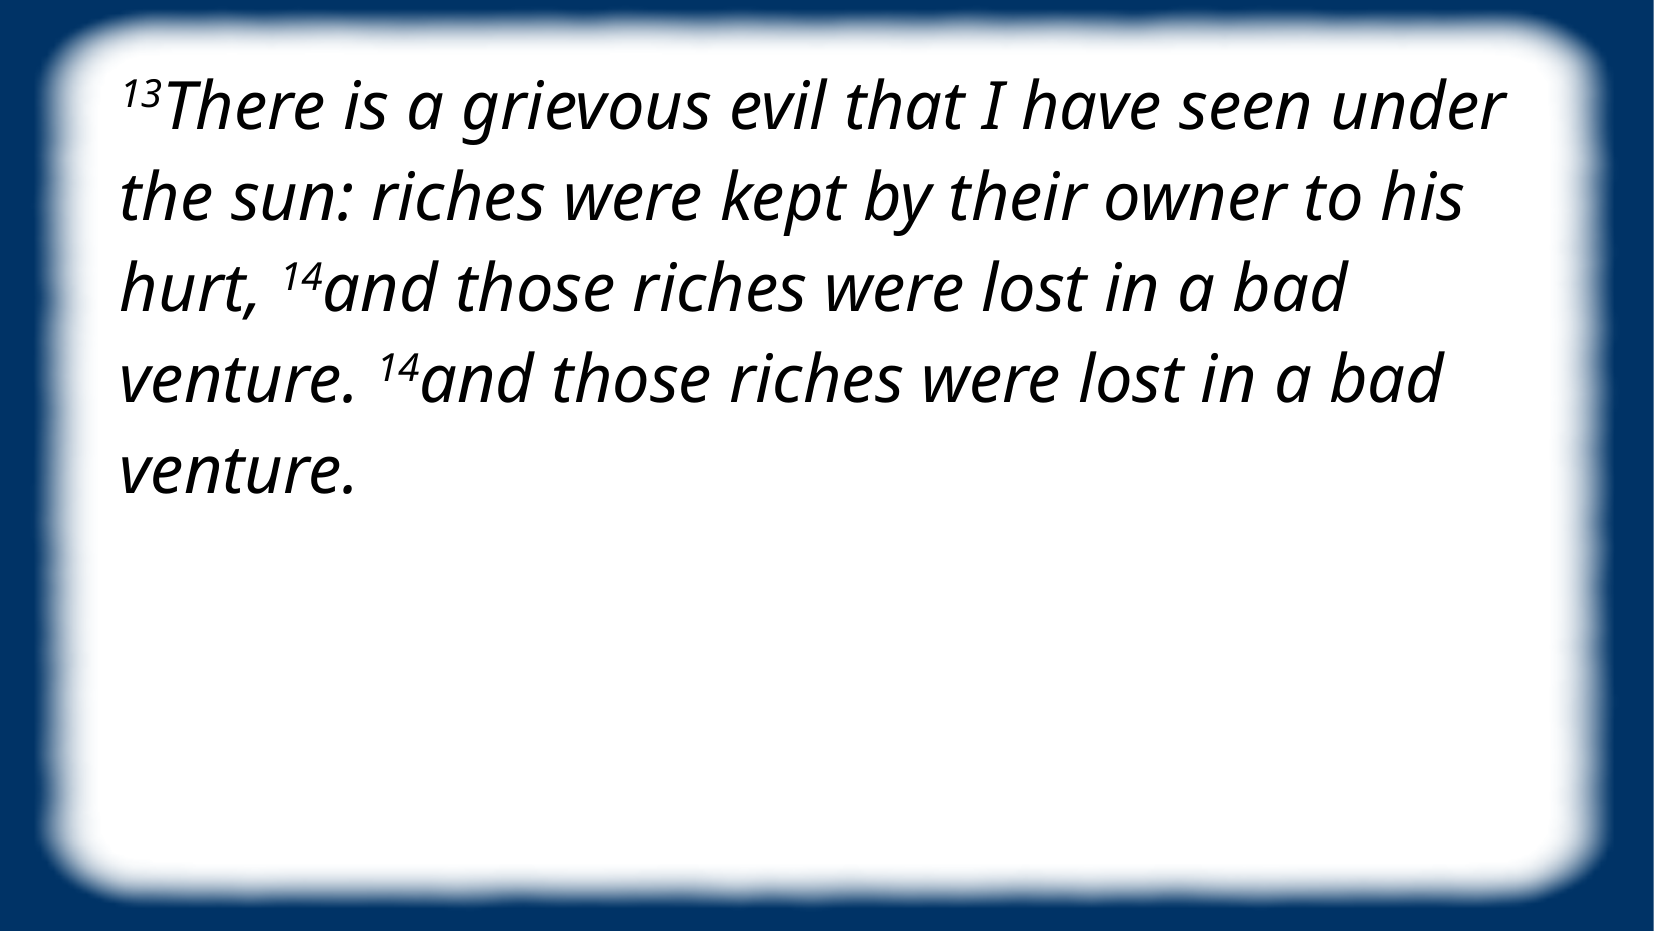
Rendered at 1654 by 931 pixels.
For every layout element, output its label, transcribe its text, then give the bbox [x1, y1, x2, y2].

text_box 13There is a grievous evil that I have seen under the sun: riches were kept by their owner to his hurt, 14and those riches were lost in a bad venture. 14and those riches were lost in a bad venture. [105, 51, 1576, 511]
picture [0, 0, 1654, 931]
